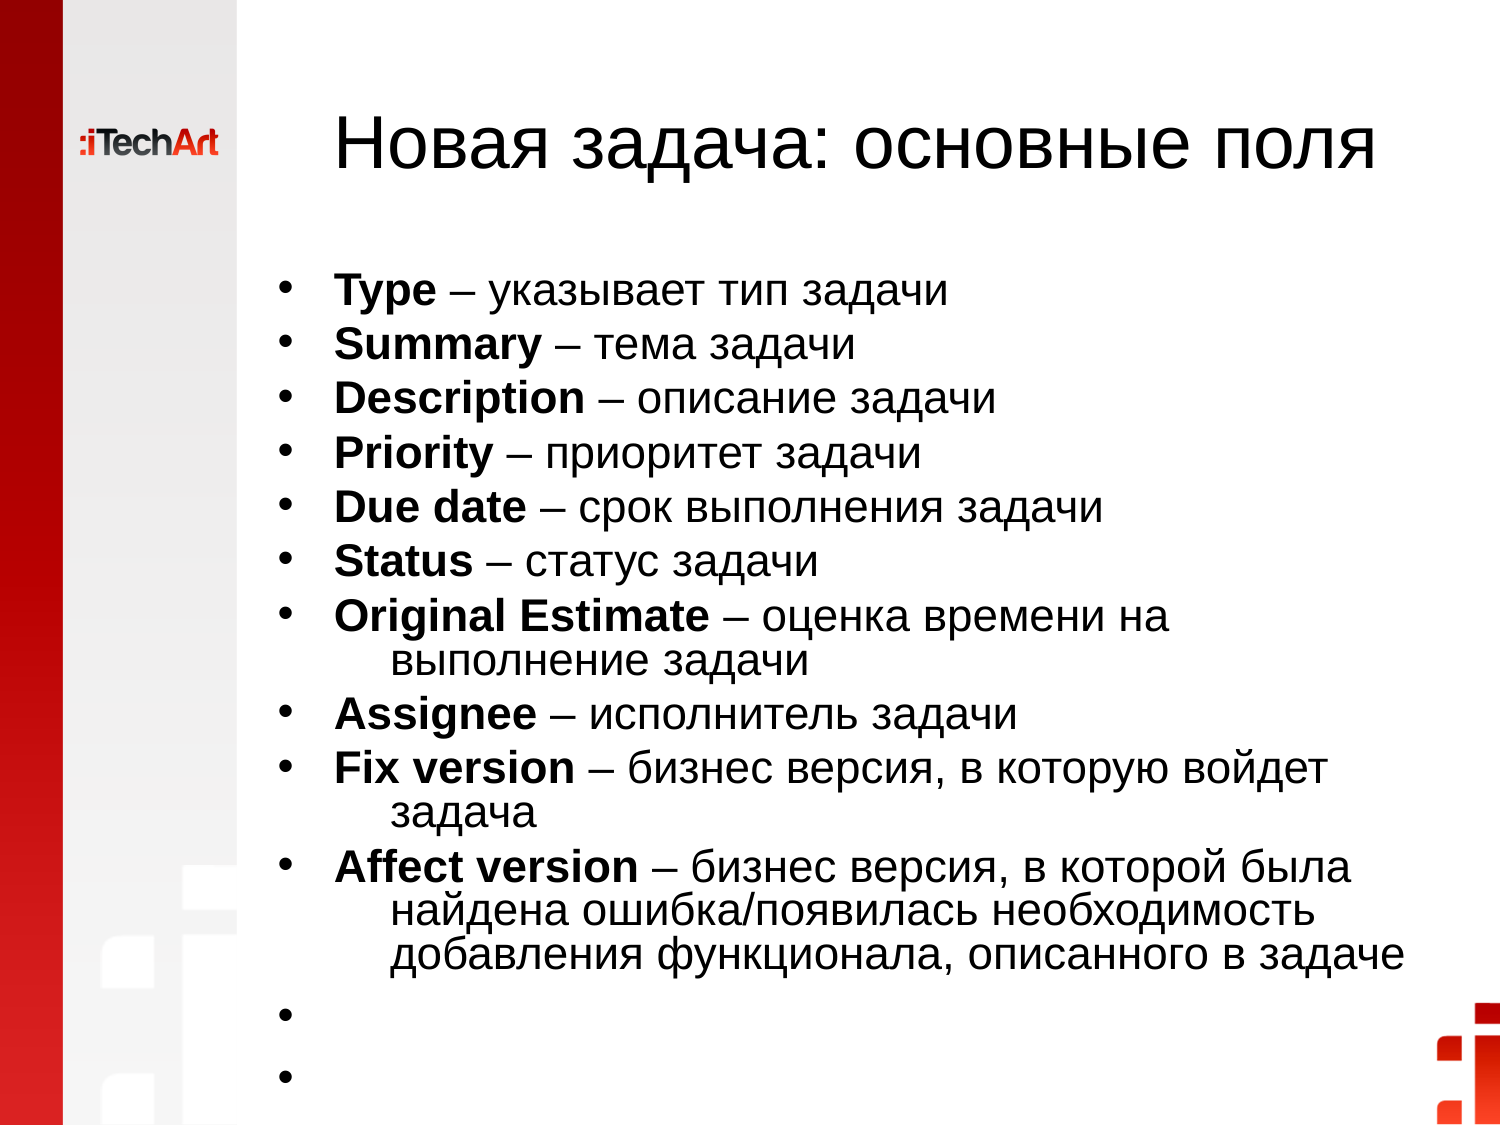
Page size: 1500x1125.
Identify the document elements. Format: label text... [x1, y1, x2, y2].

list Type – указывает тип задачи Summary – тема задачи Description – описание задачи Priority – приоритет задачи Due date – срок выполнения задачи Status – статус задачи Original Estimate – оценка времени на выполнение задачи Assignee – исполнитель задачи Fix version – бизнес версия, в которую войдет задача Affect version – бизнес версия, в которой была найдена ошибка/появилась необходимость добавления функционала, описанного в задаче [262, 262, 1450, 1005]
title Новая задача: основные поля [262, 45, 1450, 233]
picture [0, 0, 1500, 1125]
